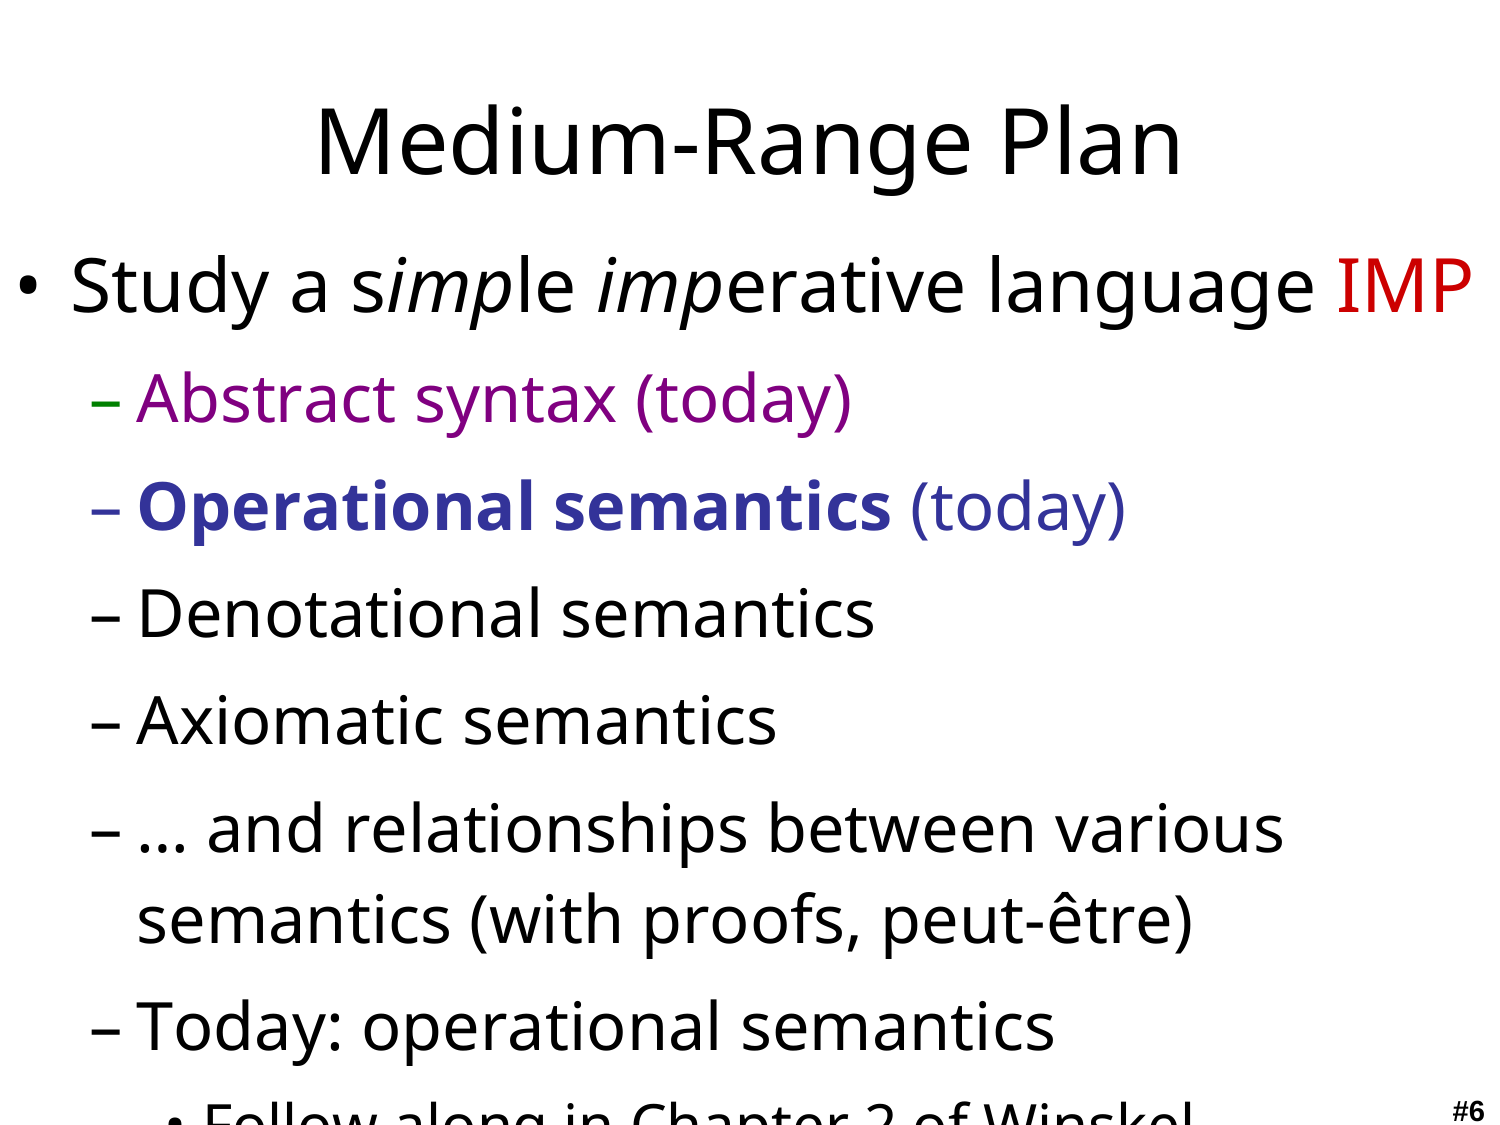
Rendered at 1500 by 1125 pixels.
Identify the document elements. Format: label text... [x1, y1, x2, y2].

list Study a simple imperative language IMP Abstract syntax (today) Operational semantics (today) Denotational semantics Axiomatic semantics … and relationships between various semantics (with proofs, peut-être) Today: operational semantics Follow along in Chapter 2 of Winskel [0, 224, 1500, 1088]
title Medium-Range Plan [75, 45, 1426, 224]
